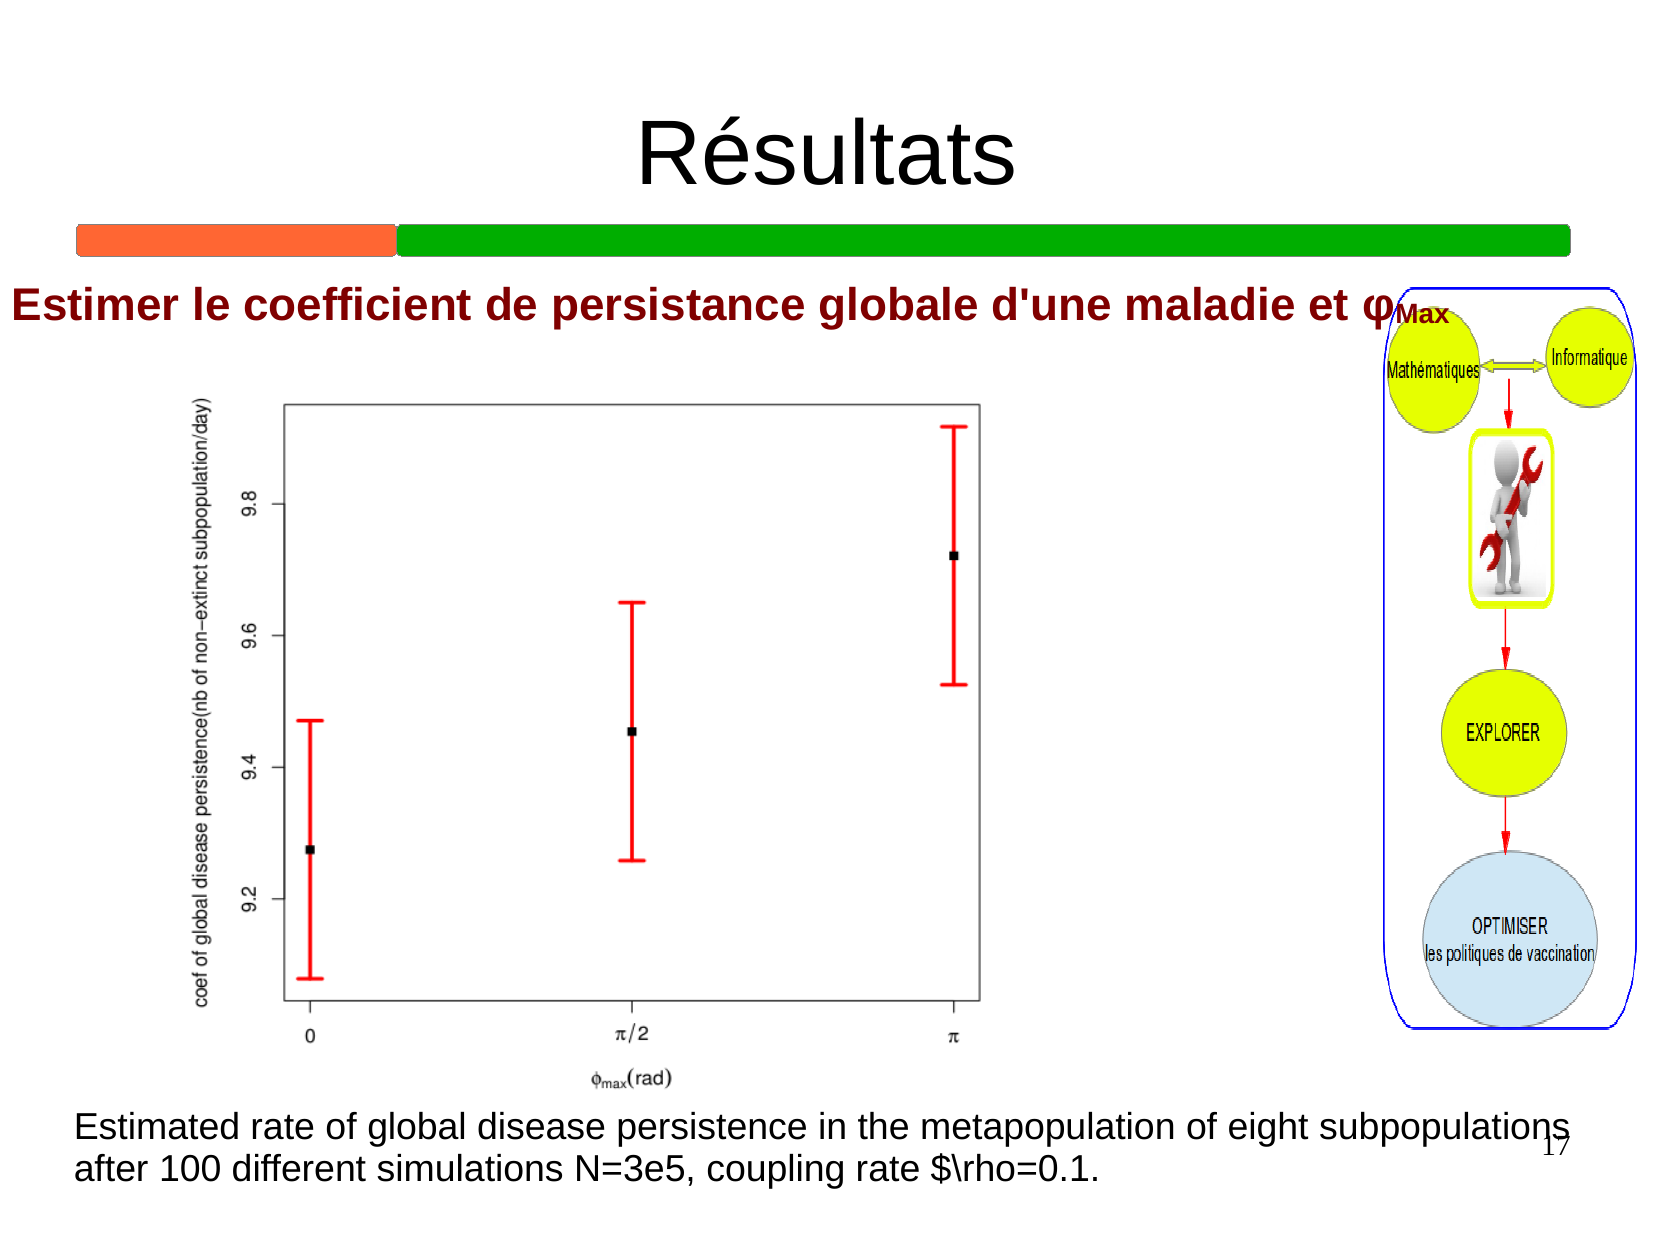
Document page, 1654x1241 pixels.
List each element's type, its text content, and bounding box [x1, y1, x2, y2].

picture [1381, 283, 1642, 1046]
text_box Estimer le coefficient de persistance globale d'une maladie et φMax [0, 271, 1465, 352]
picture [188, 387, 1016, 1099]
title Résultats [82, 49, 1571, 228]
text_box Estimated rate of global disease persistence in the metapopulation of eight subpopulations after 100 different simulations N=3e5, coupling rate $\rho=0.1. [59, 1098, 1597, 1198]
text_box [76, 224, 1571, 257]
